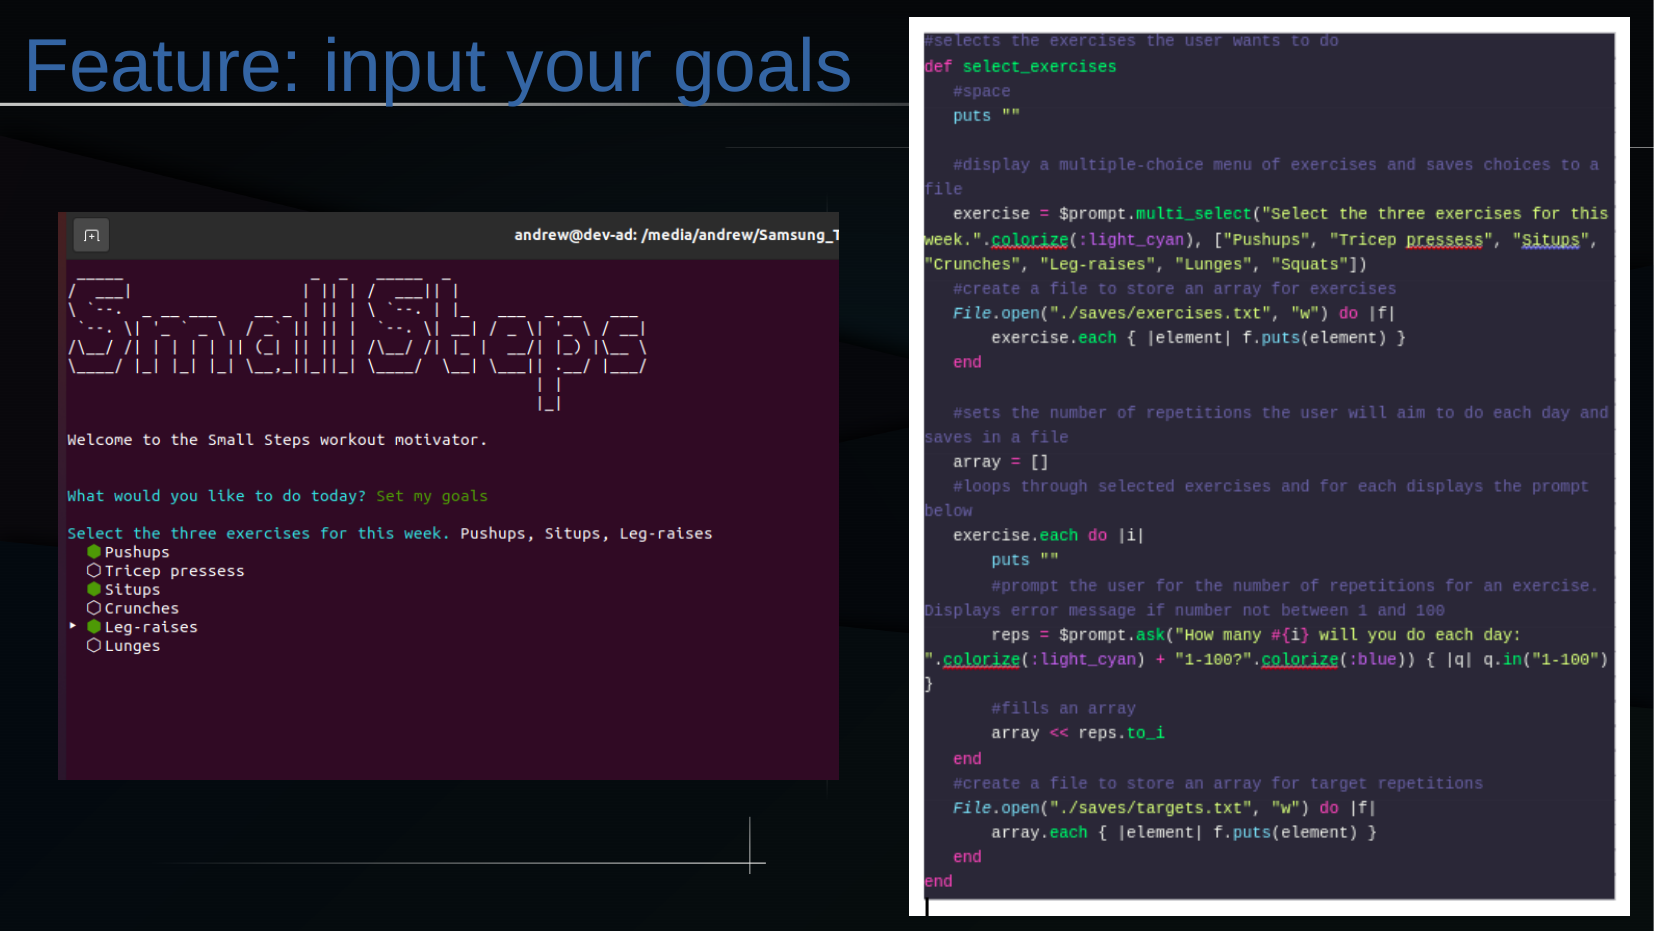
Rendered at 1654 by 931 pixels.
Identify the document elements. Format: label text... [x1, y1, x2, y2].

picture [0, 0, 1654, 931]
title Feature: input your goals [23, 11, 1589, 119]
